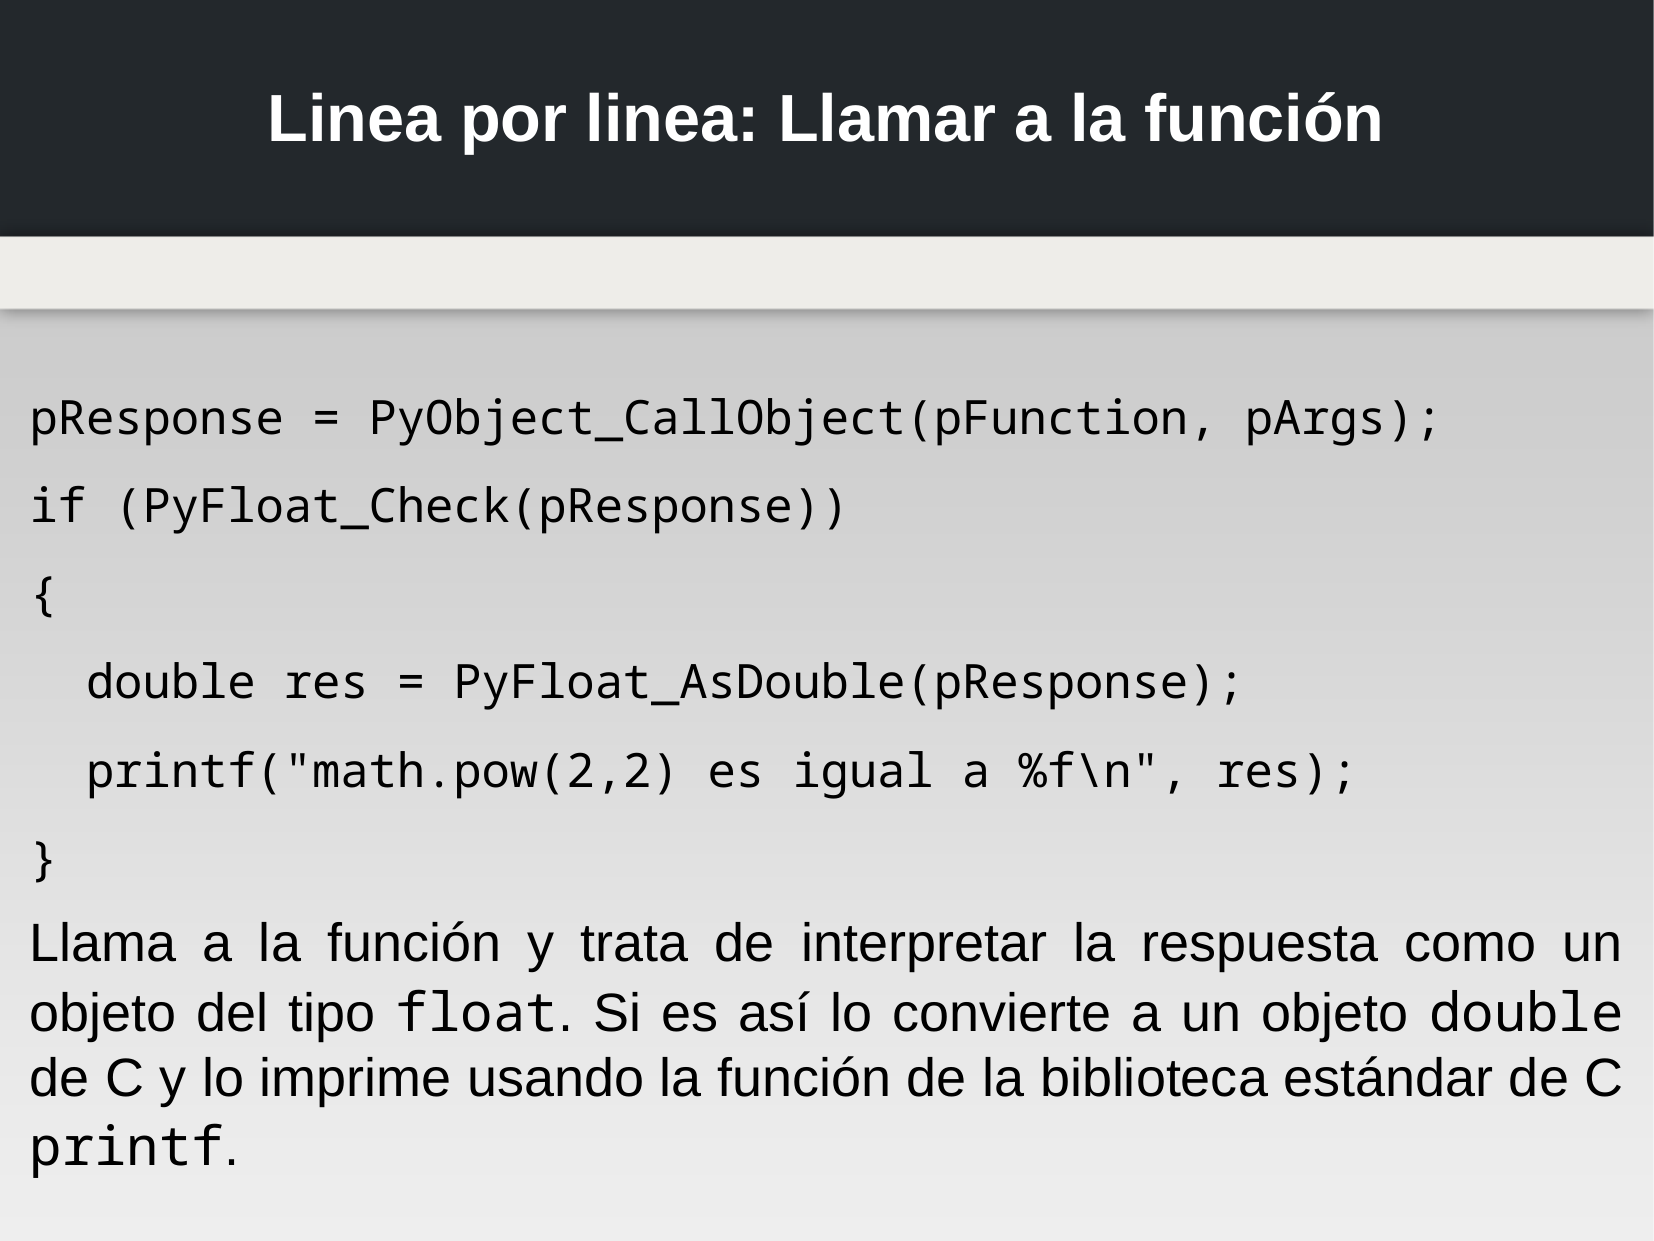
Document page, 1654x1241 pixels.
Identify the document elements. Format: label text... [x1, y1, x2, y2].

list pResponse = PyObject_CallObject(pFunction, pArgs); if (PyFloat_Check(pResponse)) { double res = PyFloat_AsDouble(pResponse); printf("math.pow(2,2) es igual a %f\n", res); } Llama a la función y trata de interpretar la respuesta como un objeto del tipo float. Si es así lo convierte a un objeto double de C y lo imprime usando la función de la biblioteca estándar de C printf. [29, 383, 1625, 1182]
title Linea por linea: Llamar a la función [0, 0, 1654, 237]
picture [0, 237, 1654, 1241]
